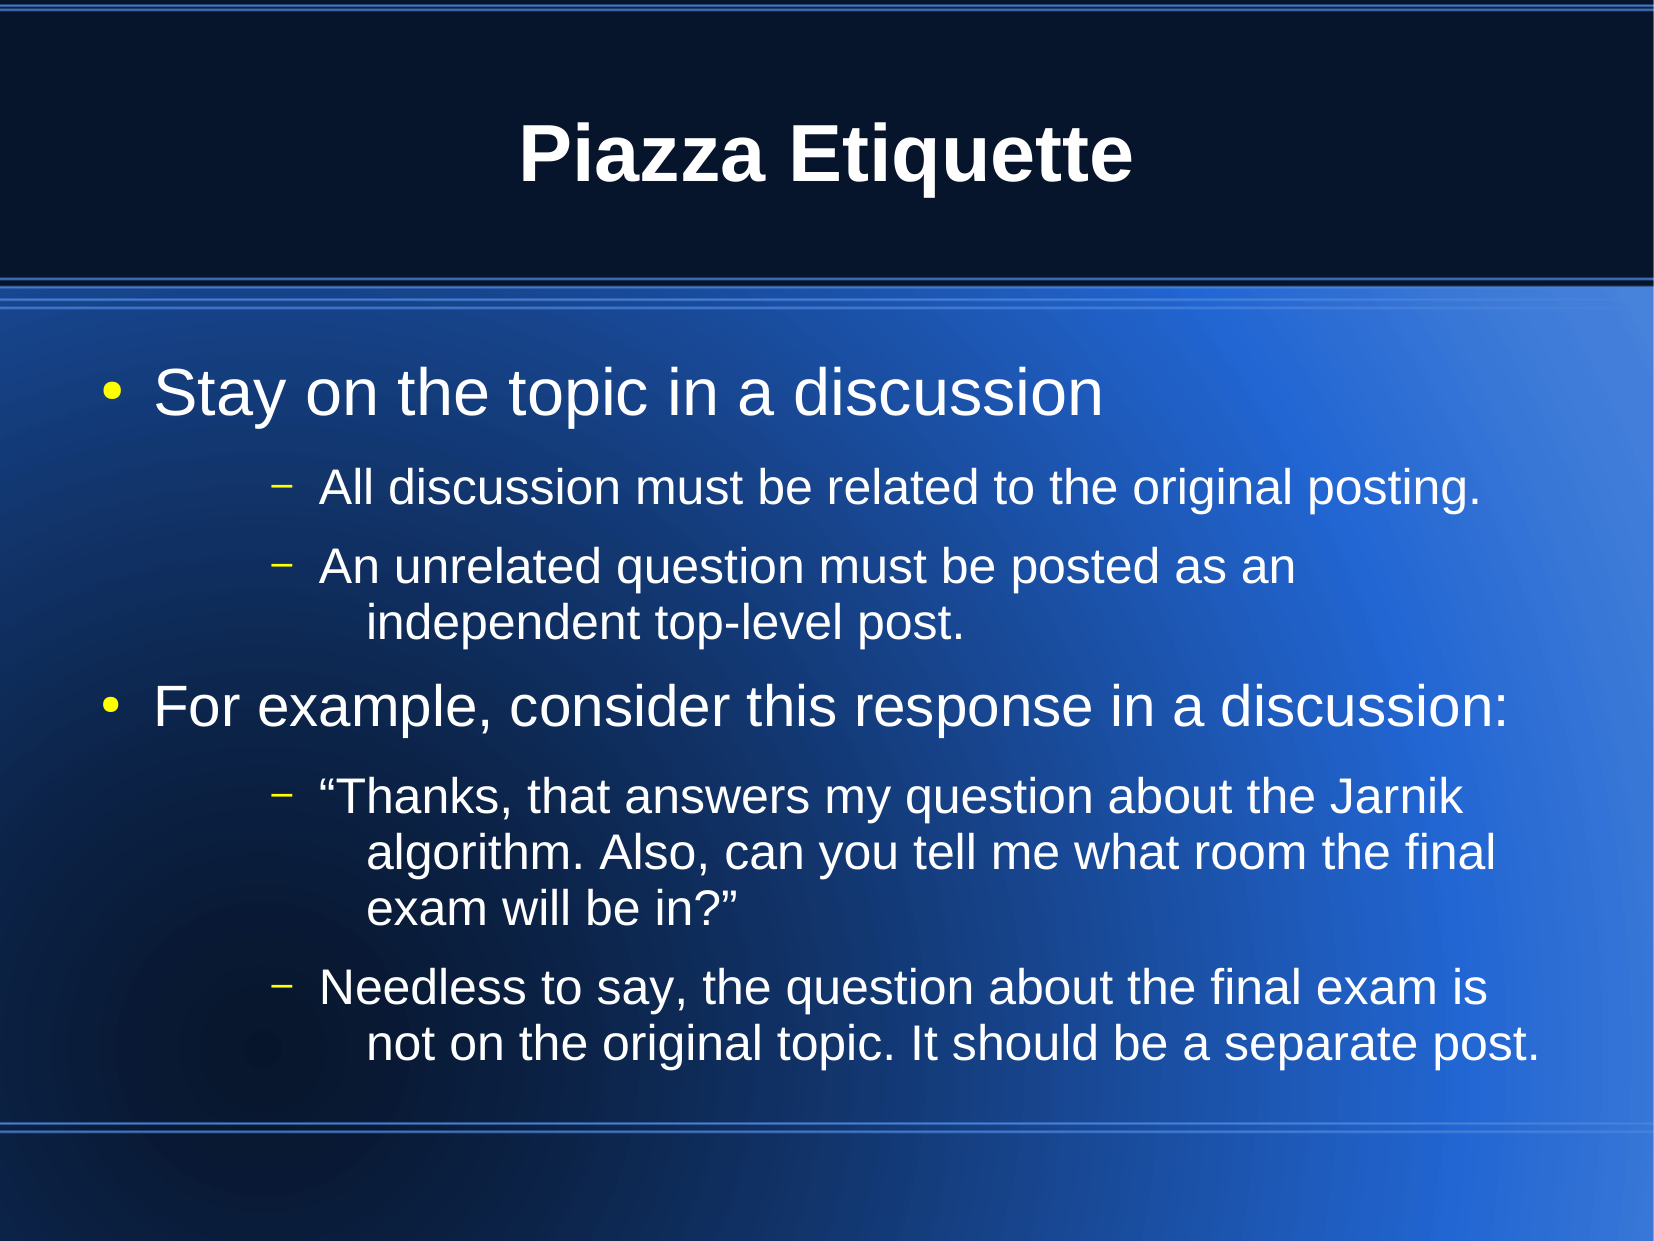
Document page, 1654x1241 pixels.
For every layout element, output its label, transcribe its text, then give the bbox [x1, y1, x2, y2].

list Stay on the topic in a discussion All discussion must be related to the original posting. An unrelated question must be posted as an independent top-level post. For example, consider this response in a discussion: “Thanks, that answers my question about the Jarnik algorithm. Also, can you tell me what room the final exam will be in?” Needless to say, the question about the final exam is not on the original topic. It should be a separate post. [82, 355, 1571, 1076]
picture [0, 0, 1654, 1241]
title Piazza Etiquette [82, 49, 1571, 257]
